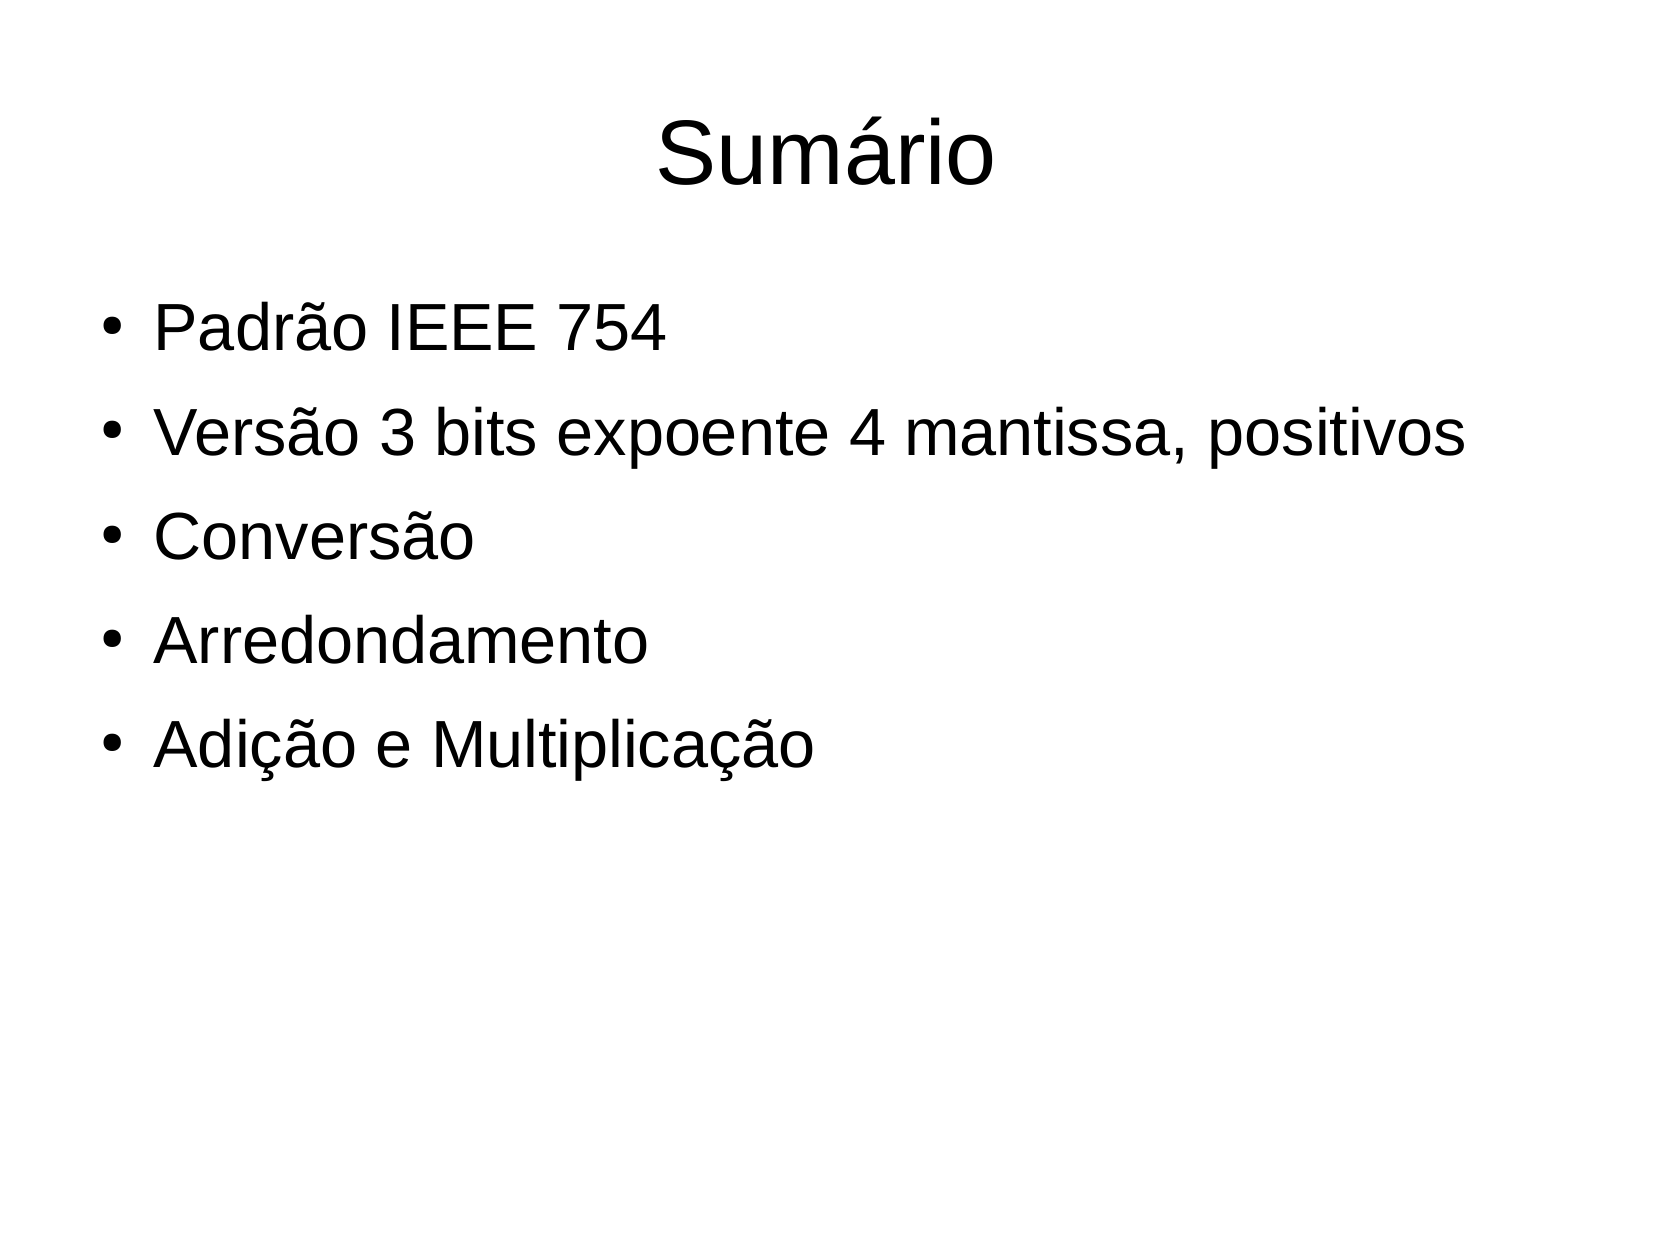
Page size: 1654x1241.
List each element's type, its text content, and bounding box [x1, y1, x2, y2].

title Sumário [82, 49, 1571, 257]
list Padrão IEEE 754 Versão 3 bits expoente 4 mantissa, positivos Conversão Arredondamento Adição e Multiplicação [82, 290, 1571, 1094]
